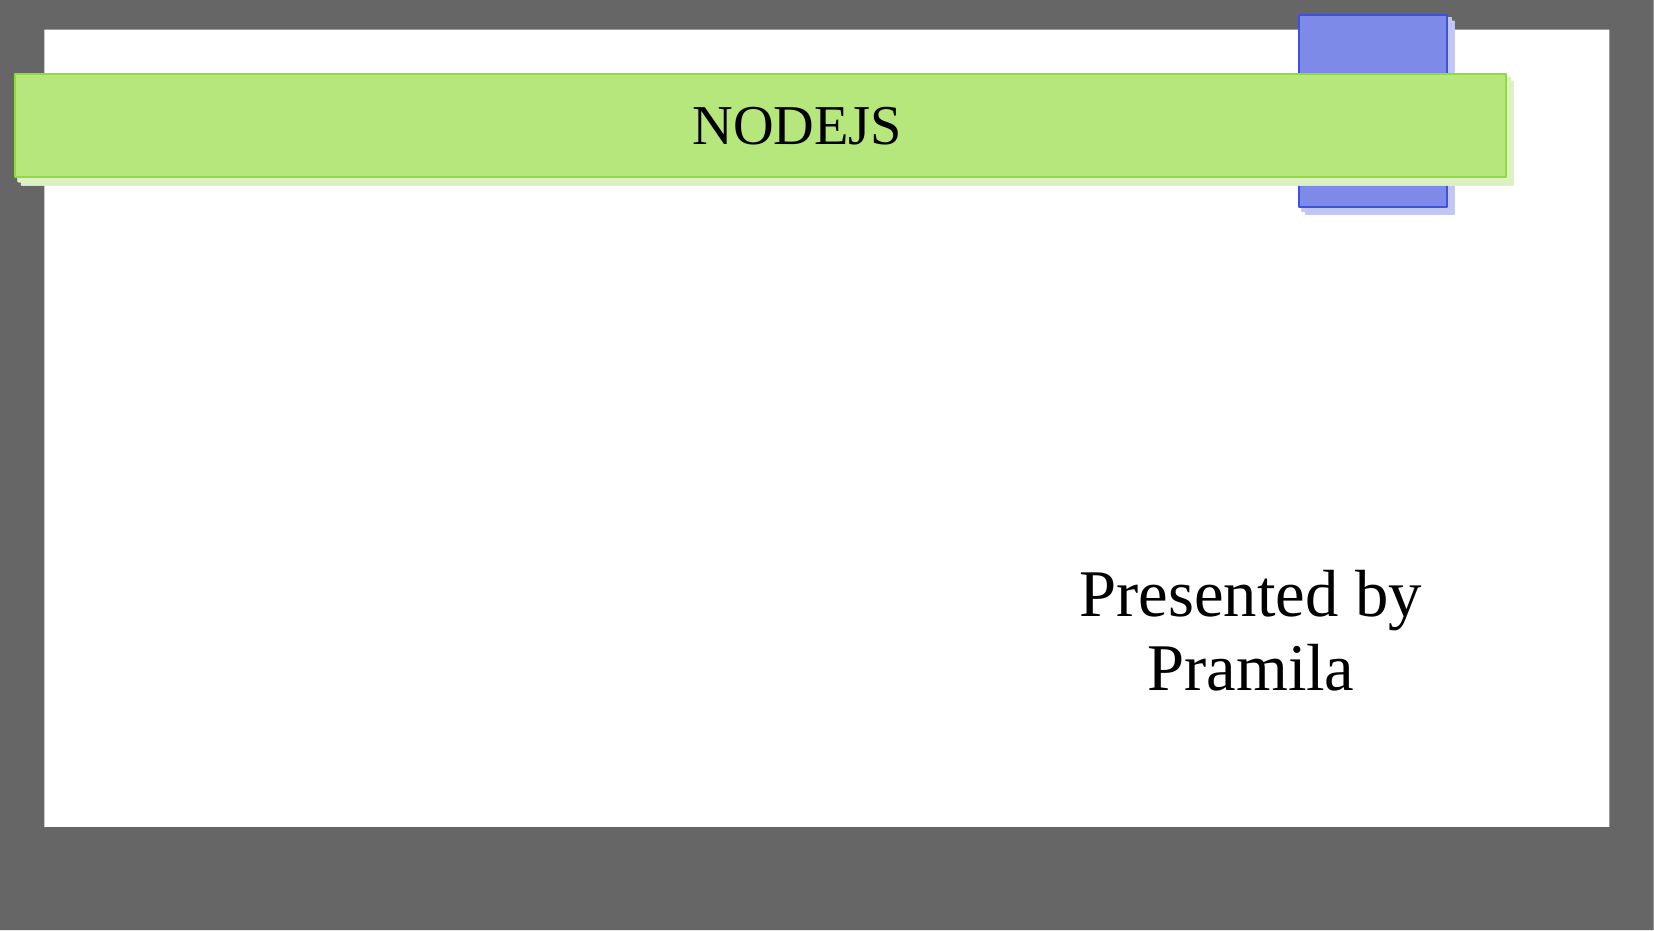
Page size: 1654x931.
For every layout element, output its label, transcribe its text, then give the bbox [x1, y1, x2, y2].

subtitle Presented by Pramila [937, 450, 1565, 813]
title NODEJS [88, 73, 1506, 178]
